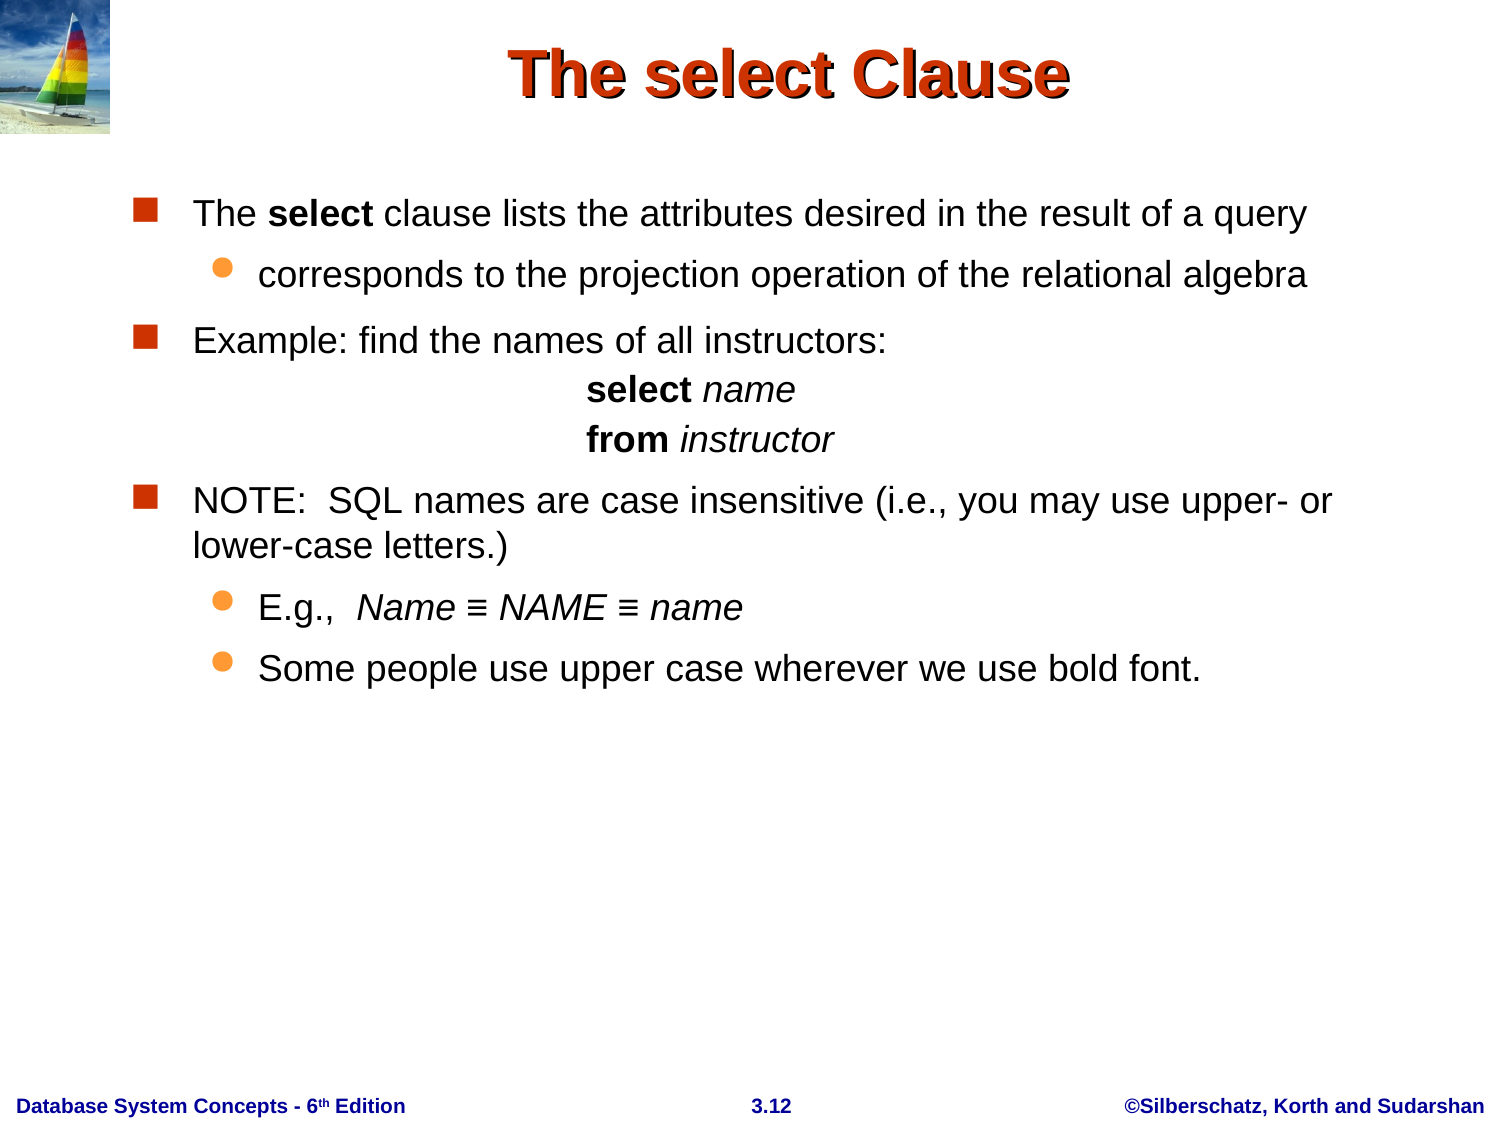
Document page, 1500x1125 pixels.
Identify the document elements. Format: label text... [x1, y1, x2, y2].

title The select Clause [125, 19, 1451, 120]
list The select clause lists the attributes desired in the result of a query corresponds to the projection operation of the relational algebra Example: find the names of all instructors: select name from instructor NOTE: SQL names are case insensitive (i.e., you may use upper- or lower-case letters.) E.g., Name ≡ NAME ≡ name Some people use upper case wherever we use bold font. [121, 181, 1445, 1029]
picture [0, 0, 110, 134]
